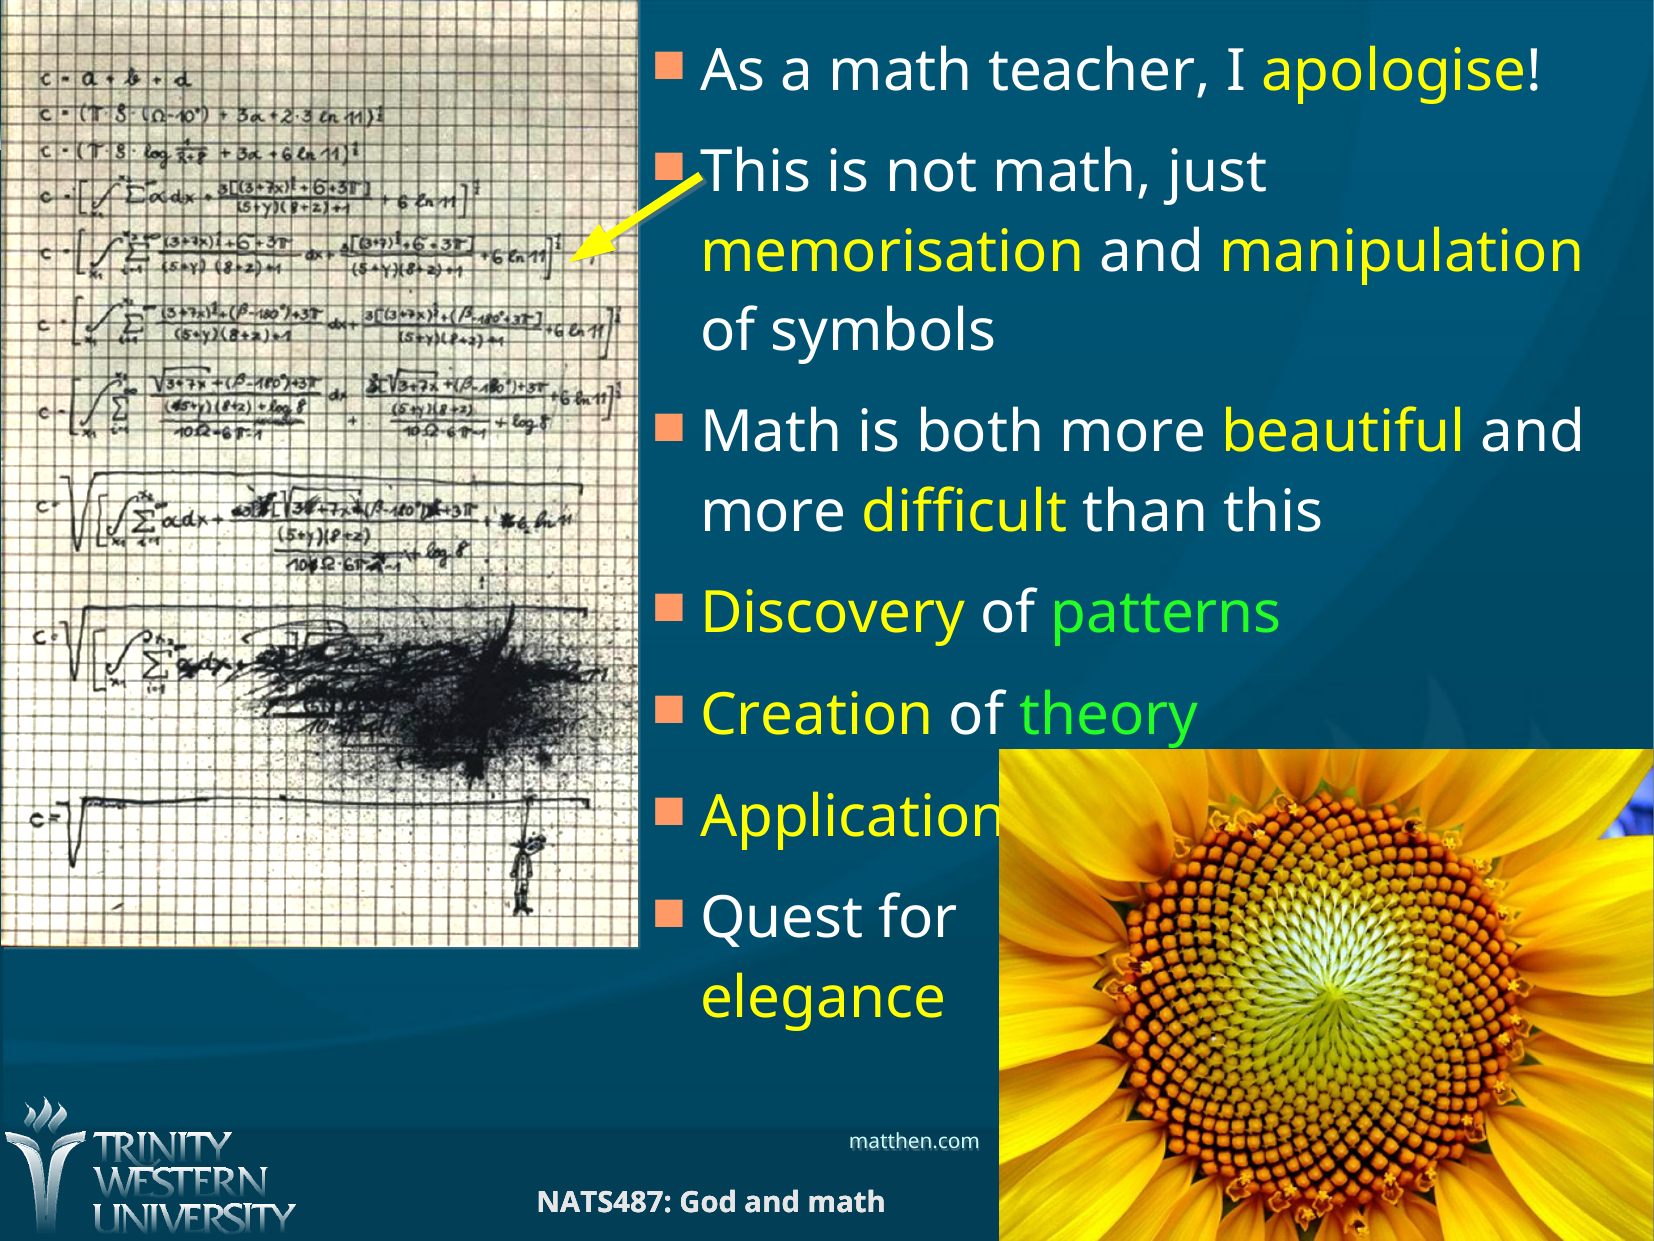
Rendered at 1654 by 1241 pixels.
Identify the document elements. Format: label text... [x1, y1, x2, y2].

list As a math teacher, I apologise! This is not math, just memorisation and manipulation of symbols Math is both more beautiful and more difficult than this Discovery of patterns Creation of theory Application to new domains Quest for elegance [655, 27, 1631, 1062]
picture [1, 0, 638, 948]
text_box matthen.com [834, 1121, 1004, 1161]
picture [999, 749, 1654, 1241]
picture [38, 1227, 54, 1232]
